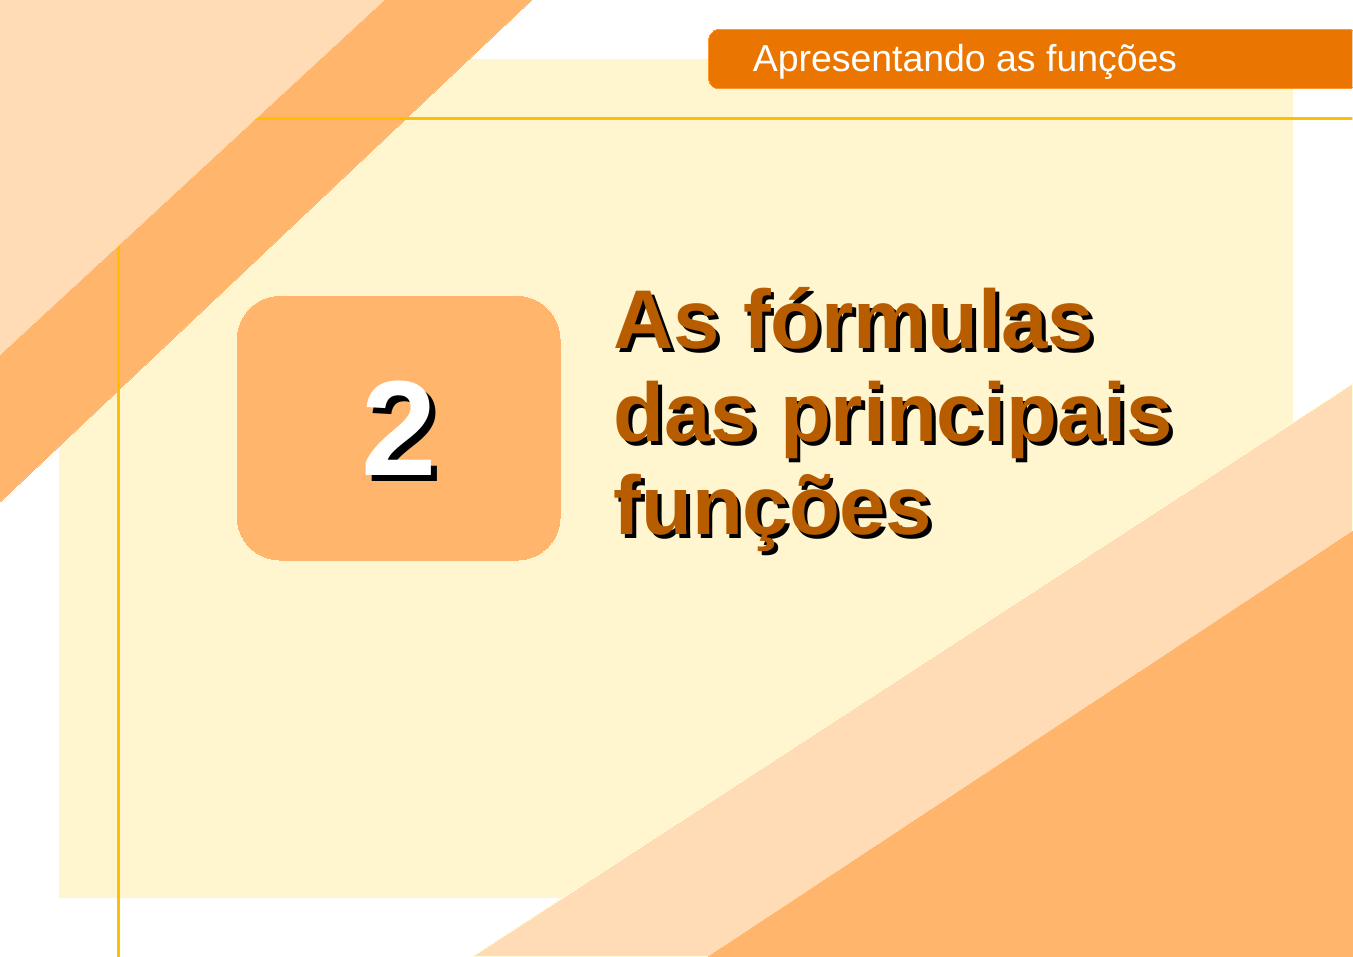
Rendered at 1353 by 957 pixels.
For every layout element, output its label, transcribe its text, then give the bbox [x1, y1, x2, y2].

text_box [708, 29, 738, 89]
text_box 2 [236, 295, 562, 562]
text_box [472, 383, 1353, 957]
text_box As fórmulas das principais funções [598, 265, 1211, 653]
text_box Apresentando as funções [738, 29, 1270, 129]
text_box [1270, 29, 1353, 89]
text_box [0, 0, 532, 502]
